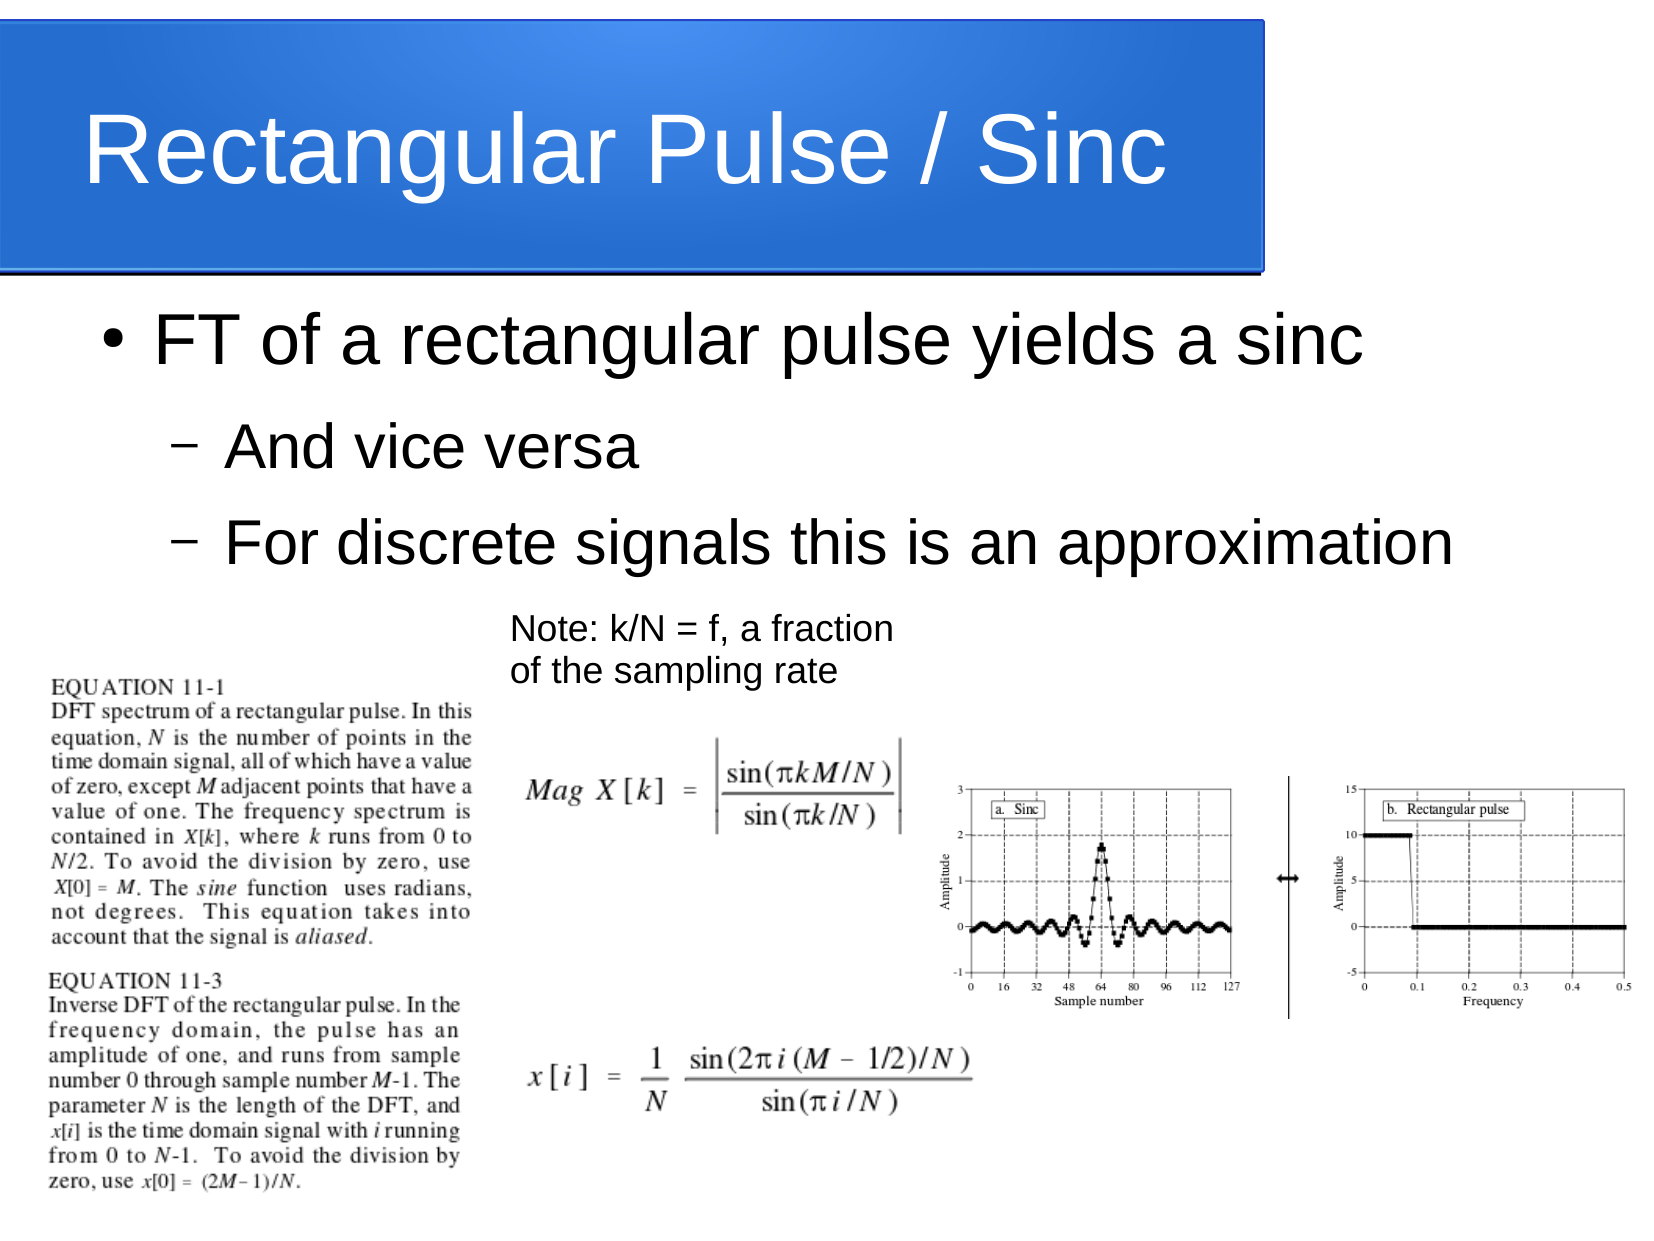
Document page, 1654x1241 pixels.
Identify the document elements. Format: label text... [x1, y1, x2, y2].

picture [25, 659, 1654, 1240]
list FT of a rectangular pulse yields a sinc And vice versa For discrete signals this is an approximation [82, 299, 1571, 959]
text_box Note: k/N = f, a fraction of the sampling rate [495, 600, 931, 698]
title Rectangular Pulse / Sinc [82, 47, 1235, 252]
